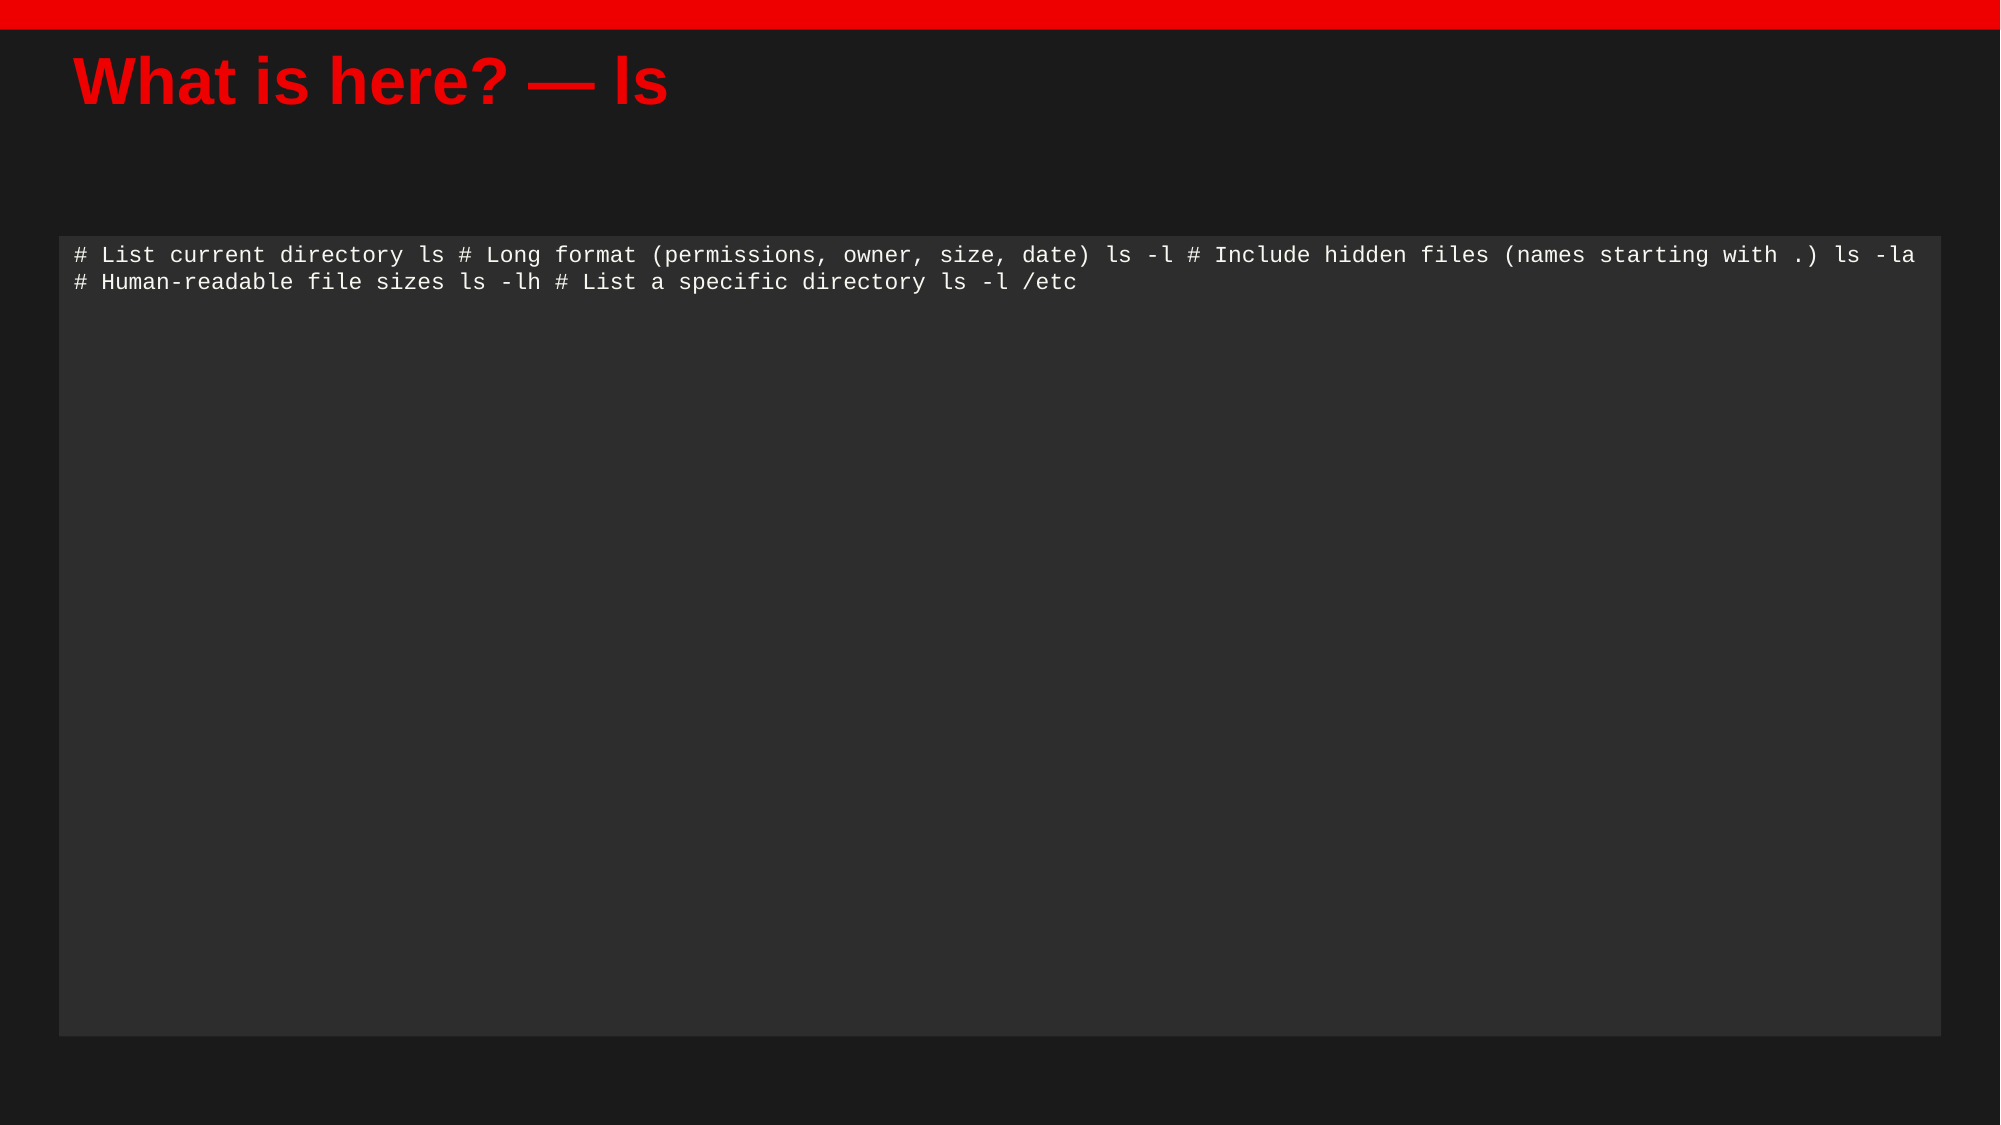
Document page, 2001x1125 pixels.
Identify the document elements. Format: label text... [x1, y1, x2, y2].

text_box # List current directory ls # Long format (permissions, owner, size, date) ls -l # Include hidden files (names starting with .) ls -la # Human-readable file sizes ls -lh # List a specific directory ls -l /etc [59, 236, 1942, 1037]
text_box [0, 0, 2001, 30]
text_box What is here? — ls [59, 36, 1942, 208]
